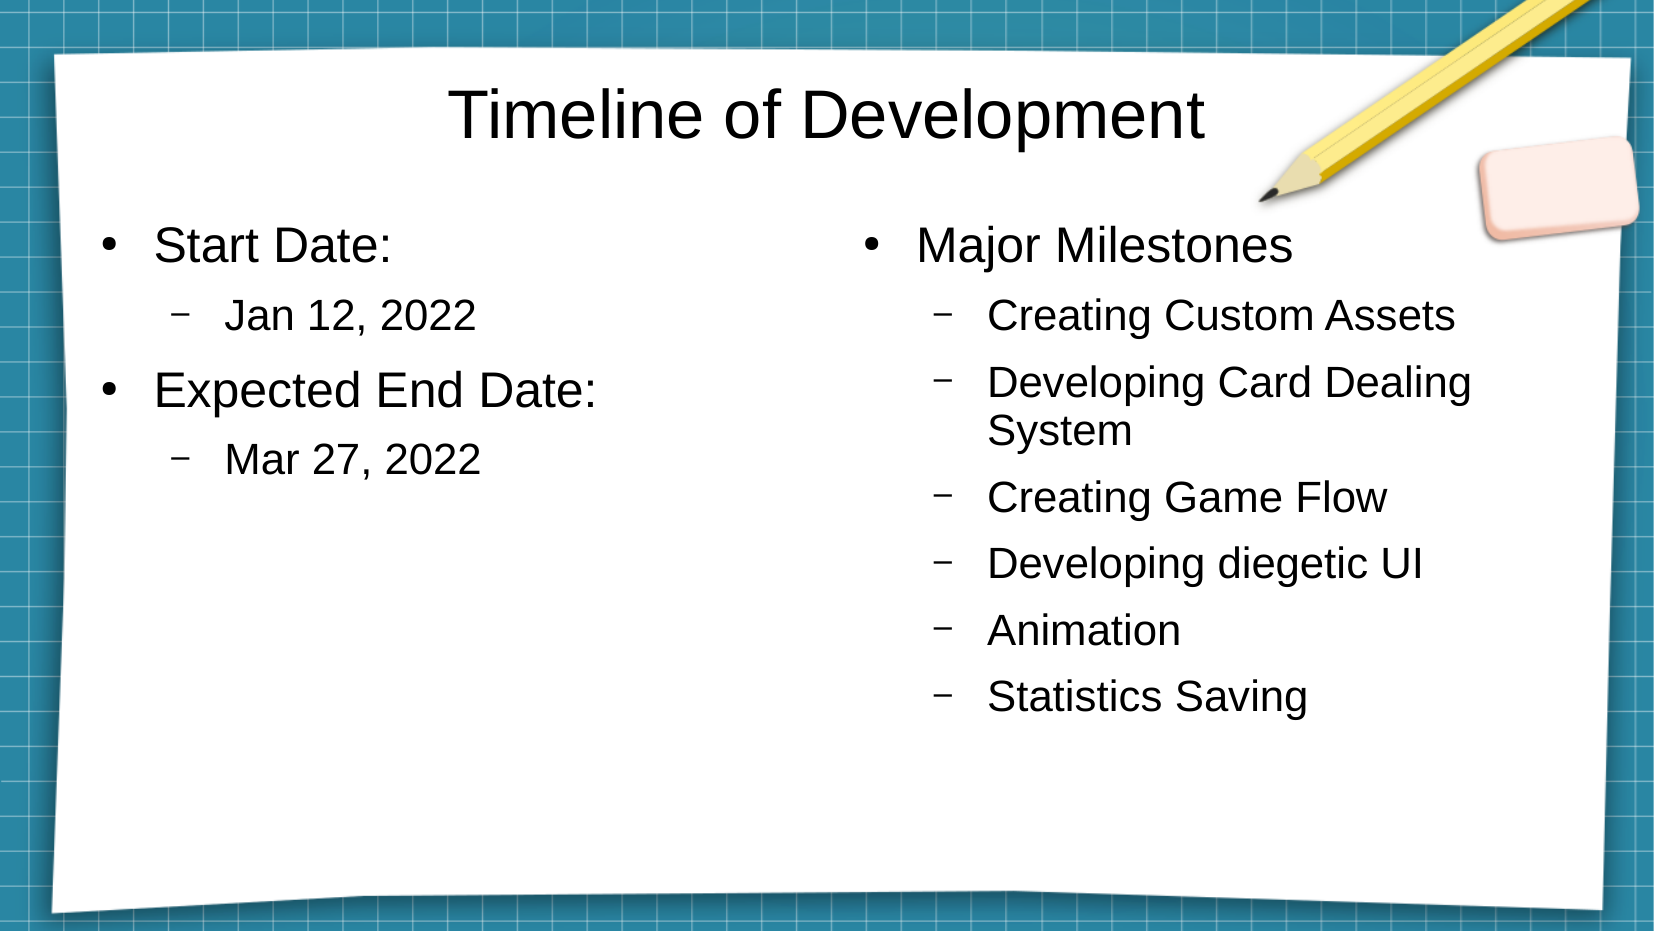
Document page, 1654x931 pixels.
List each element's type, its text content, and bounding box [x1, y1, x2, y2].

title Timeline of Development [82, 37, 1571, 193]
picture [0, 0, 1654, 931]
list Start Date: Jan 12, 2022 Expected End Date: Mar 27, 2022 [82, 217, 809, 758]
list Major Milestones Creating Custom Assets Developing Card Dealing System Creating Game Flow Developing diegetic UI Animation Statistics Saving [845, 217, 1572, 758]
